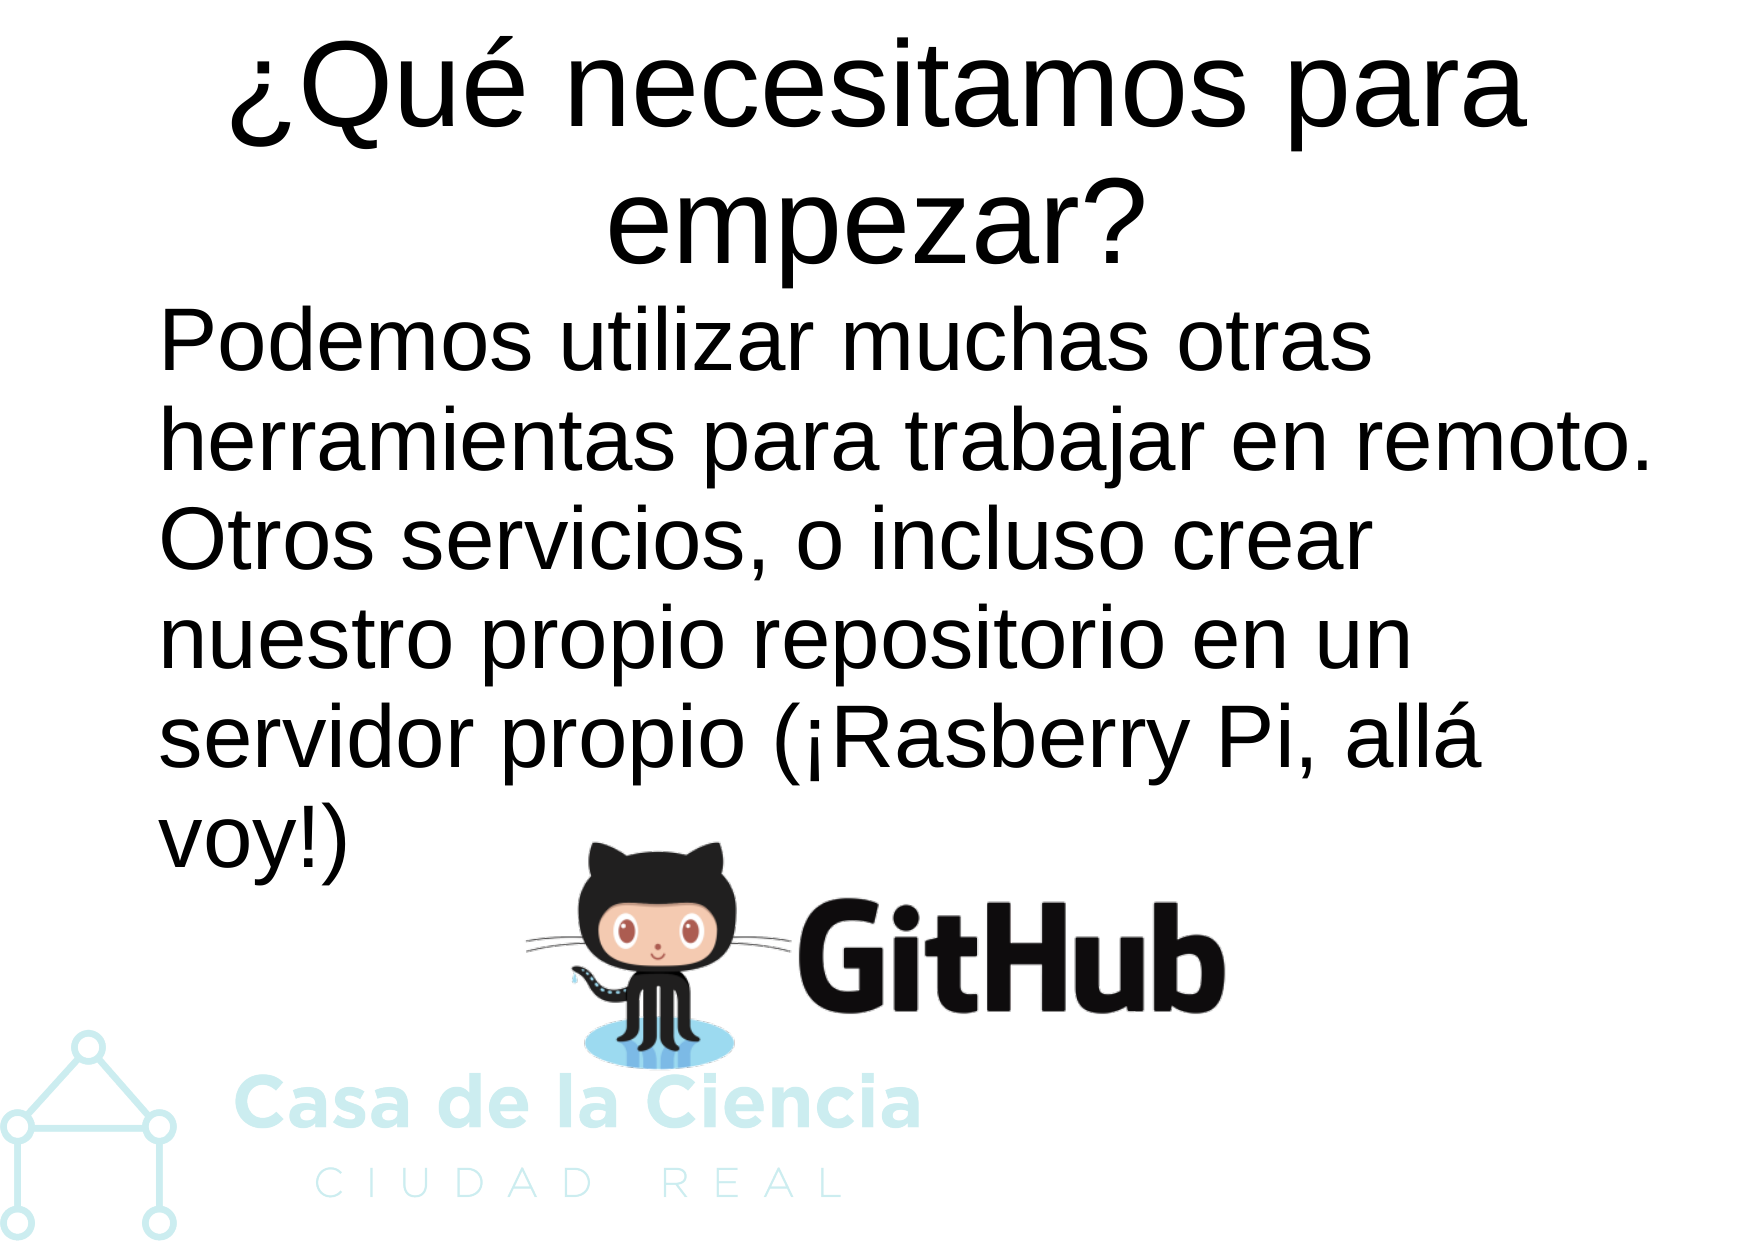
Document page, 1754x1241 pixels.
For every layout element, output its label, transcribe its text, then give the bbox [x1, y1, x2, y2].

title ¿Qué necesitamos para empezar? [87, 16, 1667, 290]
list Podemos utilizar muchas otras herramientas para trabajar en remoto. Otros servicios, o incluso crear nuestro propio repositorio en un servidor propio (¡Rasberry Pi, allá voy!) [87, 290, 1667, 1010]
picture [520, 838, 1229, 1074]
